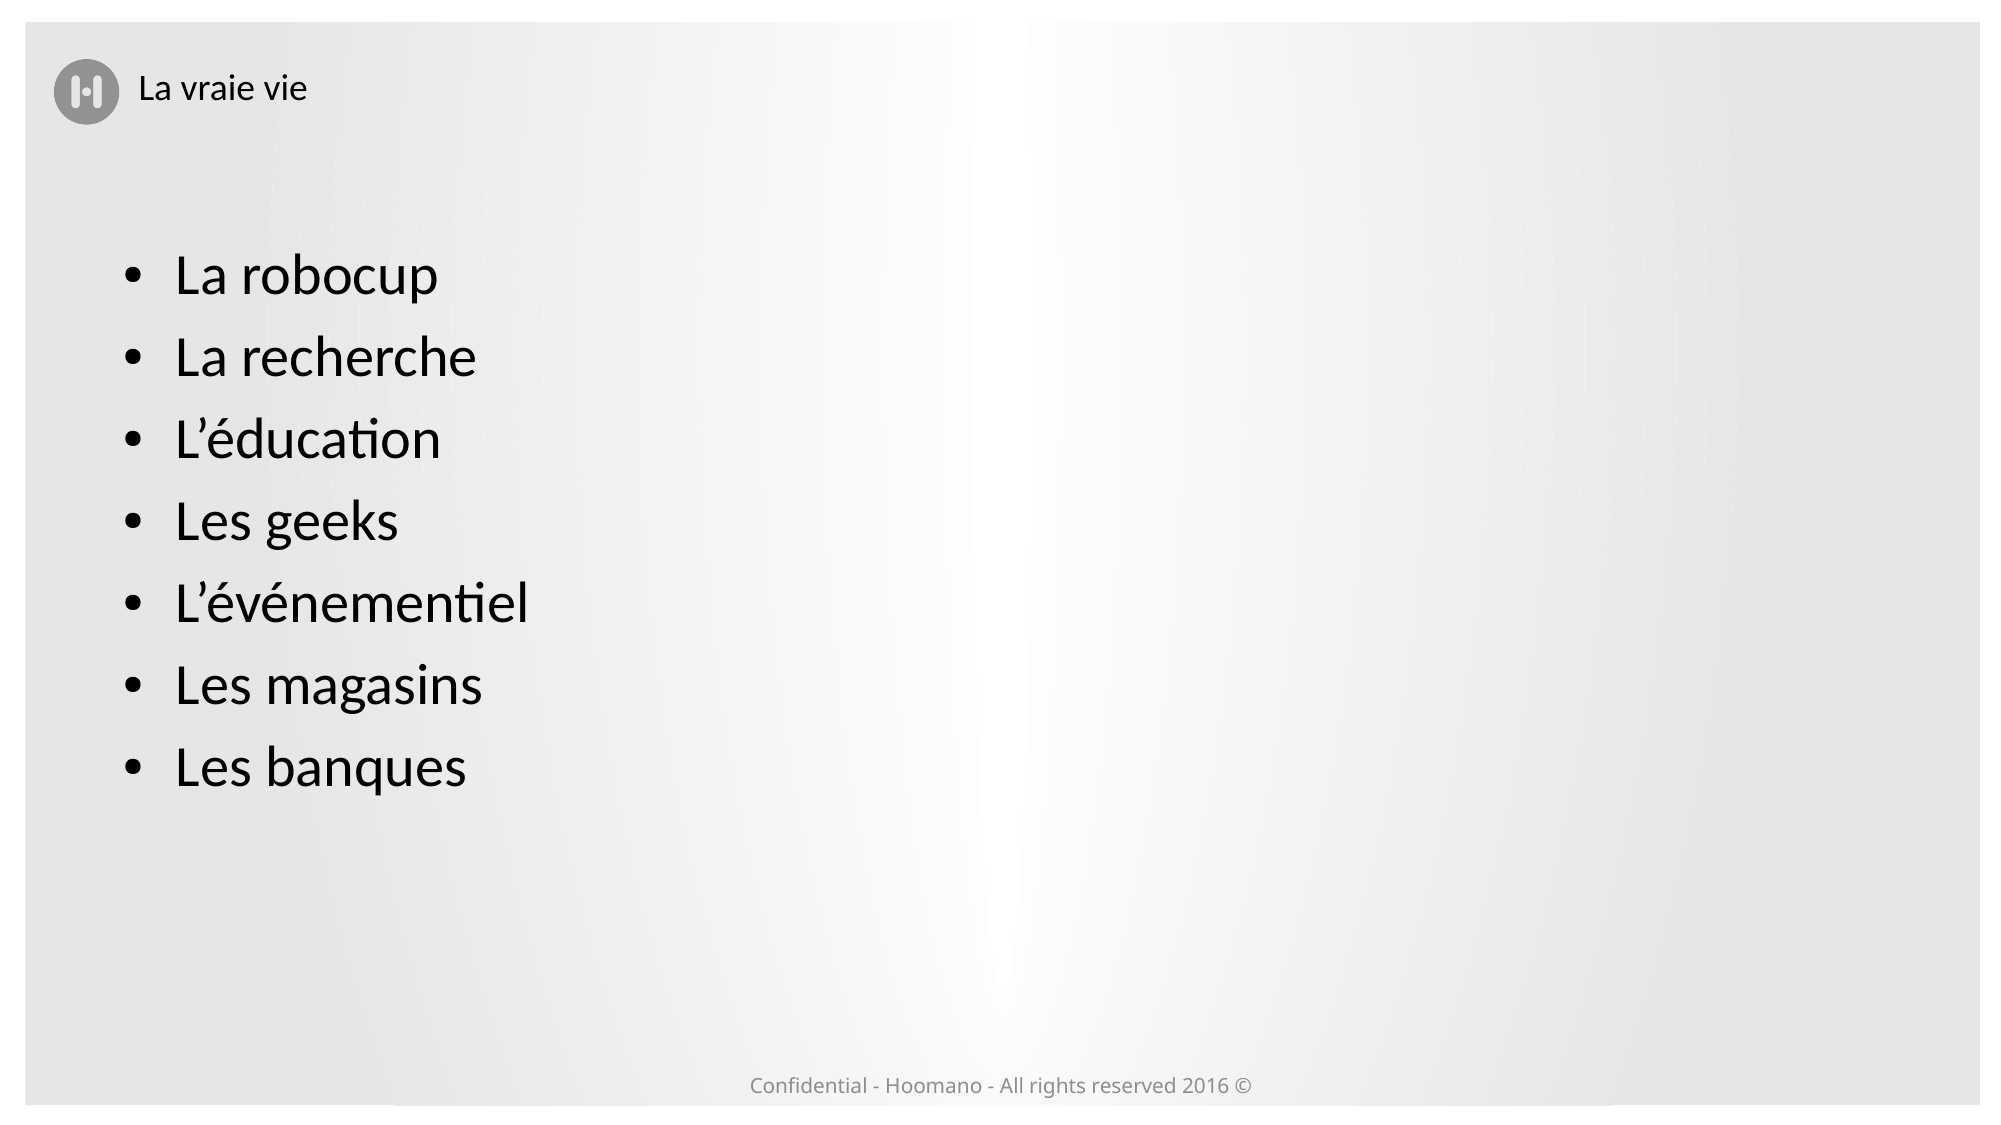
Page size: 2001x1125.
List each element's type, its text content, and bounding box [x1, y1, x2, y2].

picture [49, 55, 123, 127]
list La robocup La recherche L’éducation Les geeks L’événementiel Les magasins Les banques [105, 164, 1952, 1077]
title La vraie vie [138, 55, 1864, 127]
